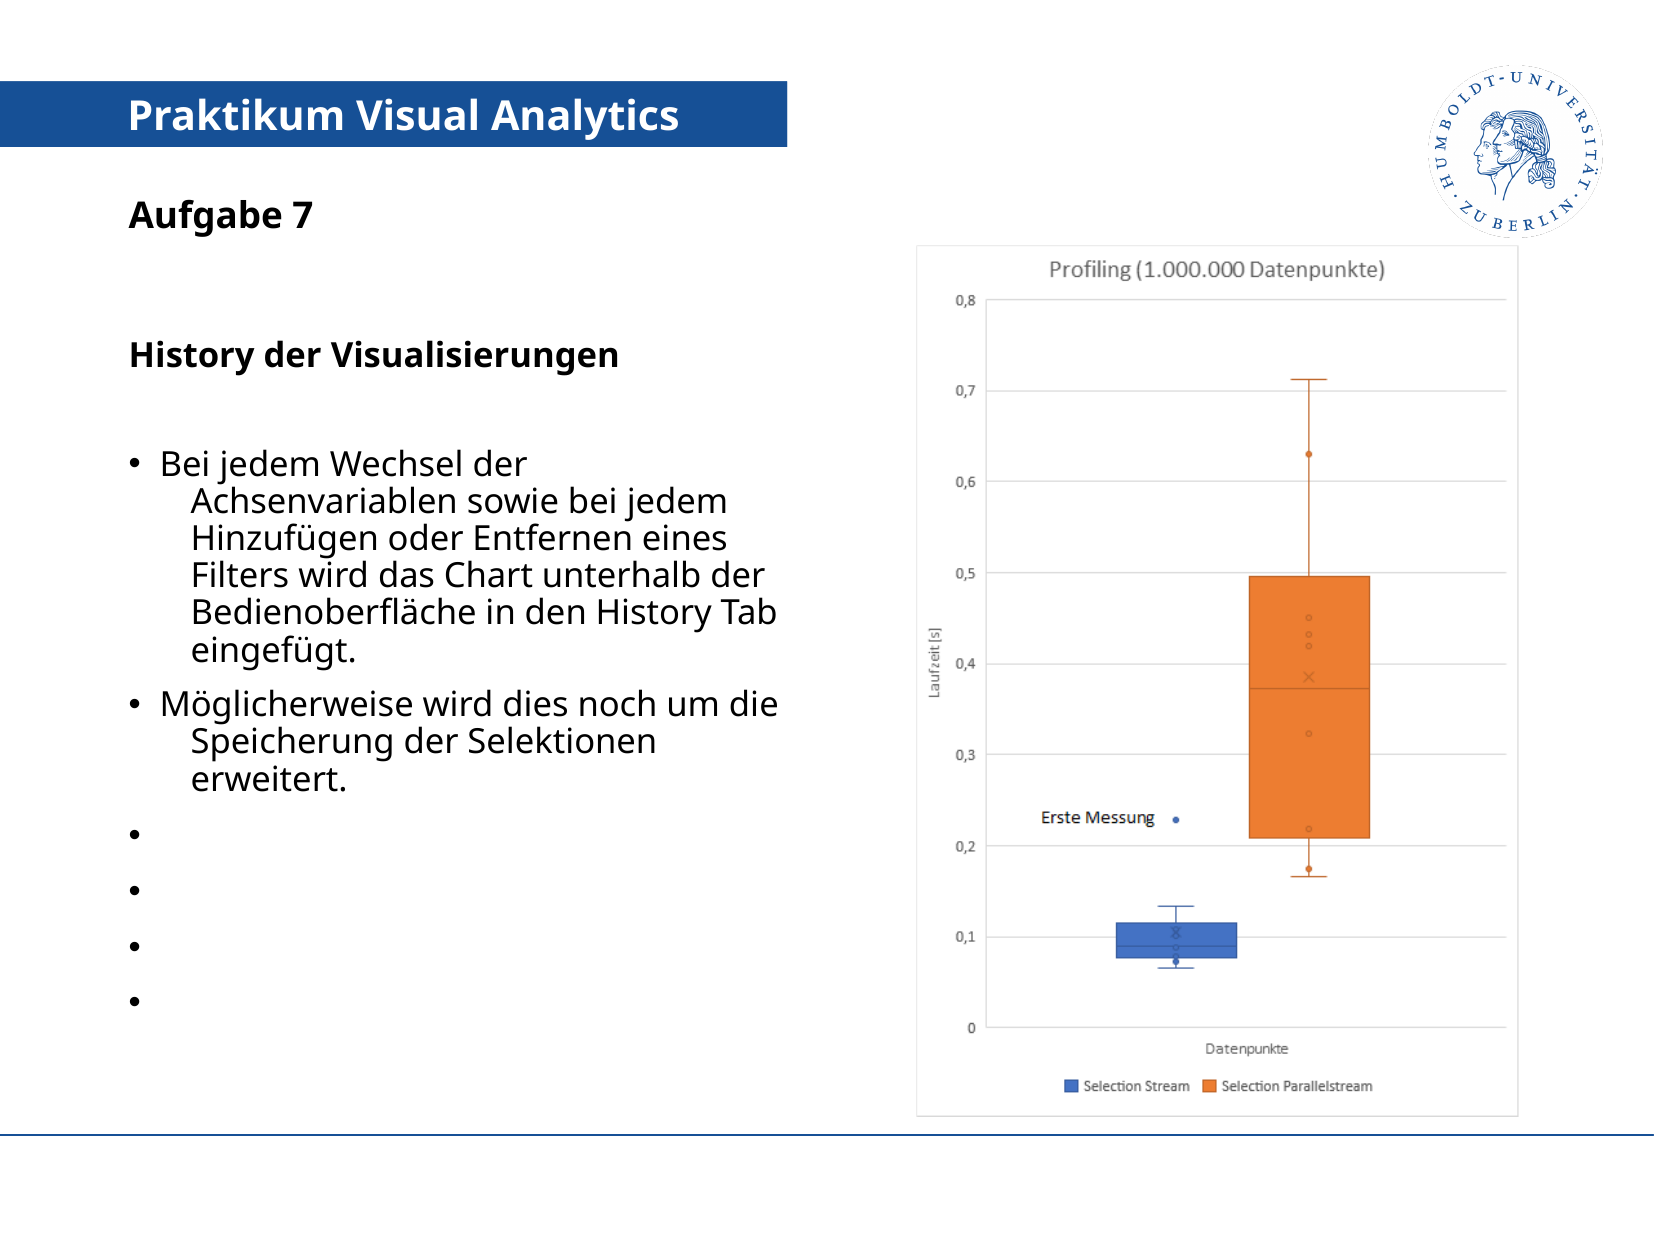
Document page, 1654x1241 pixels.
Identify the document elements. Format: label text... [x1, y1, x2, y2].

title Aufgabe 7 [113, 163, 1342, 270]
list History der Visualisierungen Bei jedem Wechsel der Achsenvariablen sowie bei jedem Hinzufügen oder Entfernen eines Filters wird das Chart unterhalb der Bedienoberfläche in den History Tab eingefügt. Möglicherweise wird dies noch um die Speicherung der Selektionen erweitert. [113, 330, 817, 1117]
picture [916, 245, 1520, 1117]
